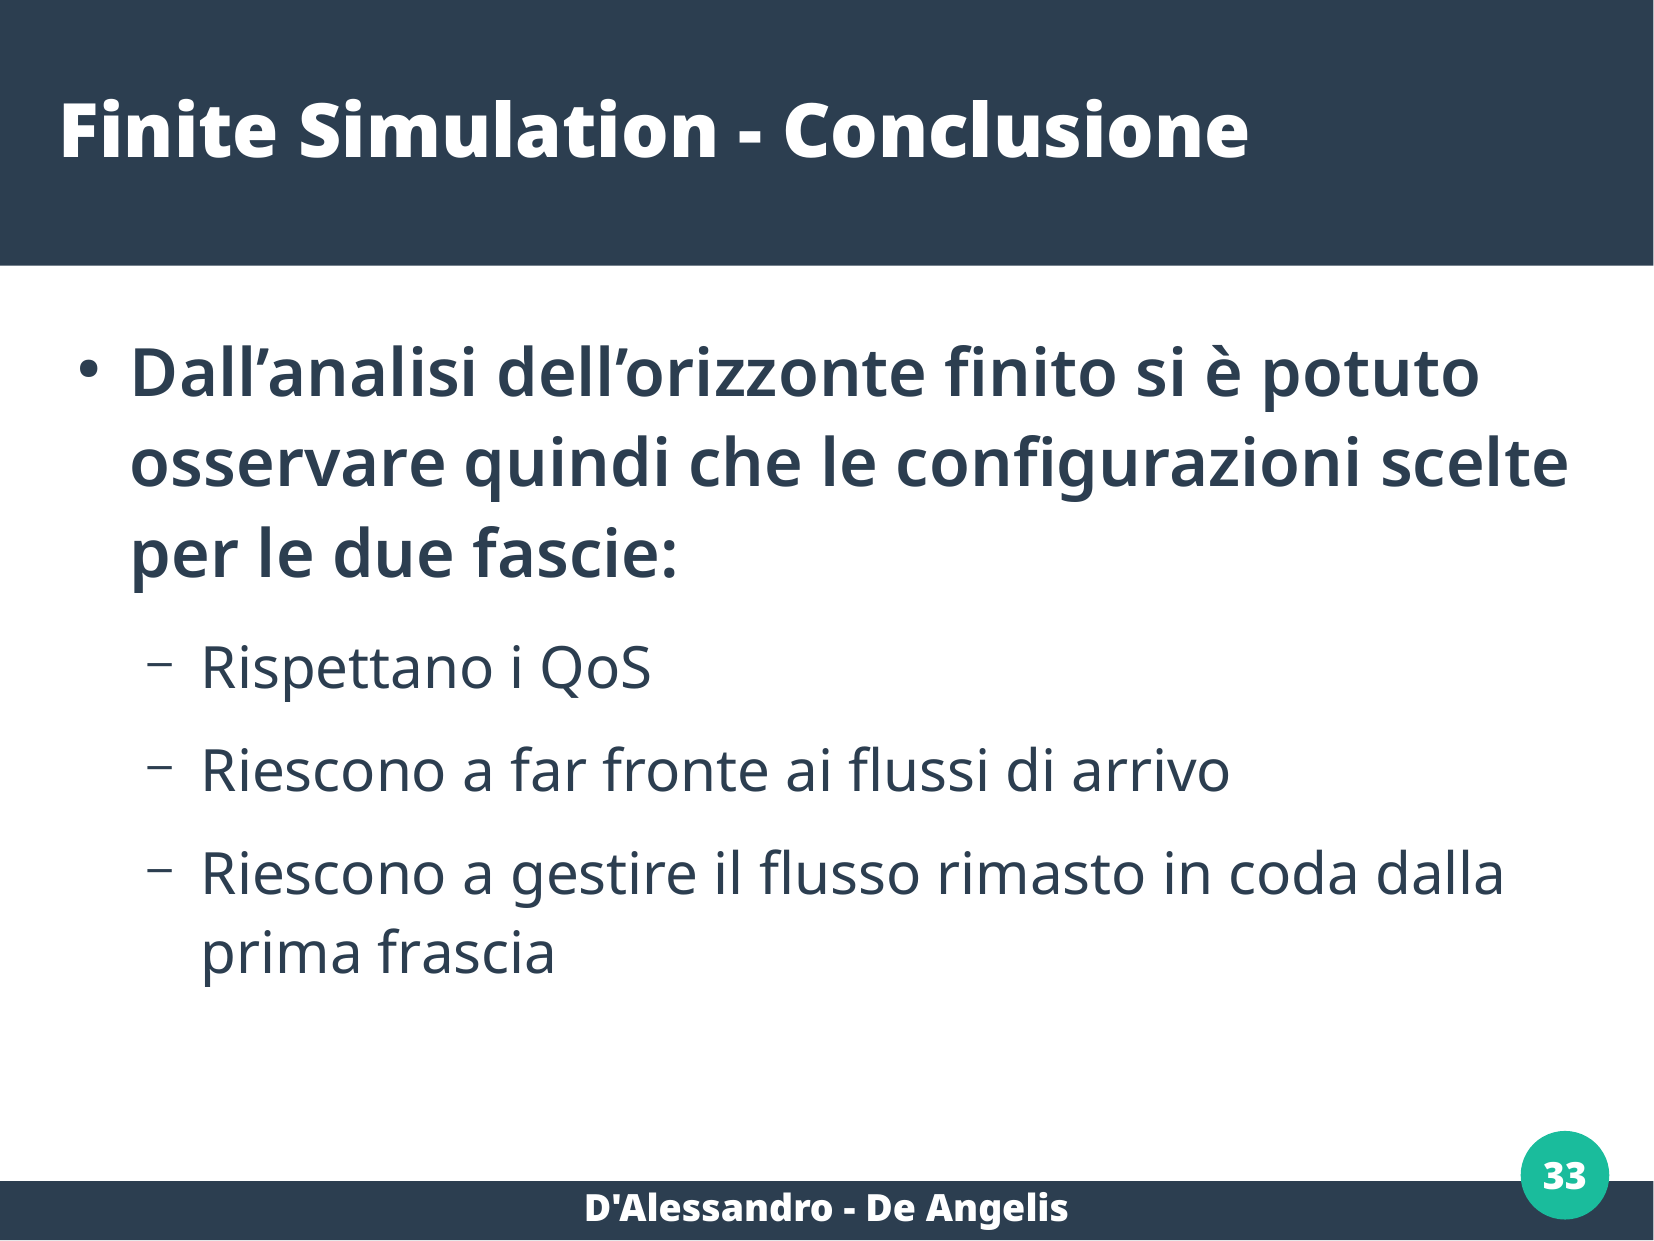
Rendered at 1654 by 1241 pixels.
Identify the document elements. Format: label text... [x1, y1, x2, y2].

list Dall’analisi dell’orizzonte finito si è potuto osservare quindi che le configurazioni scelte per le due fascie: Rispettano i QoS Riescono a far fronte ai flussi di arrivo Riescono a gestire il flusso rimasto in coda dalla prima frascia [59, 324, 1595, 1152]
title Finite Simulation - Conclusione [59, 49, 1595, 207]
